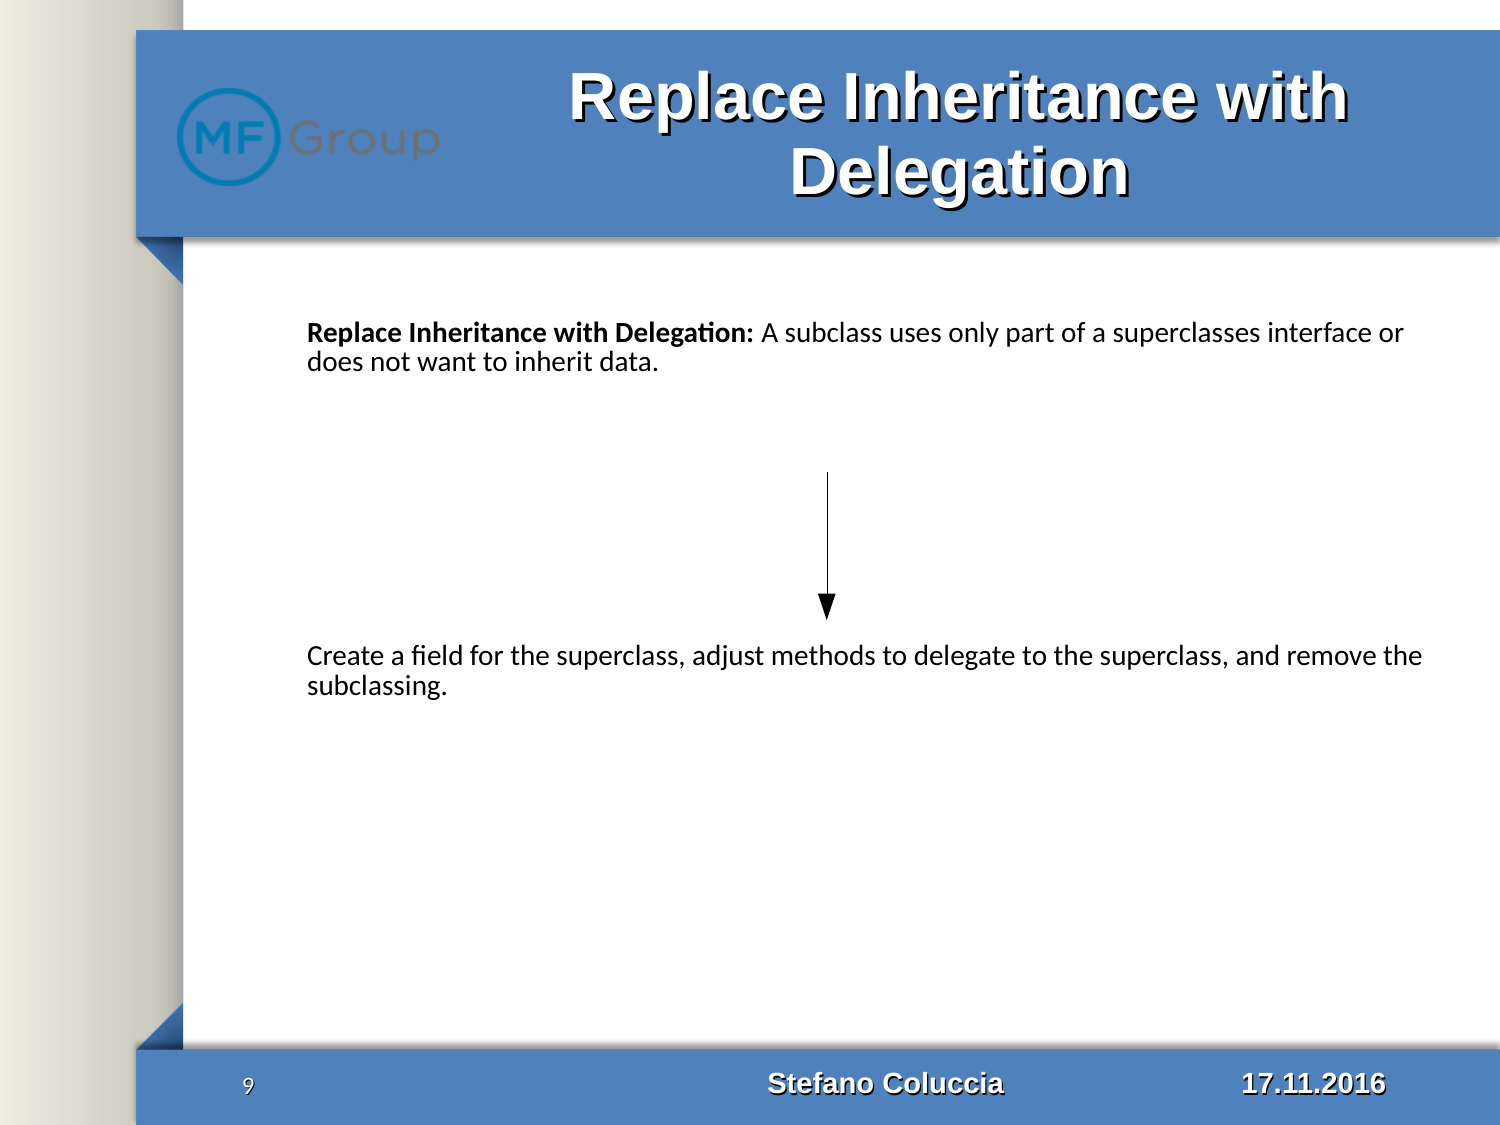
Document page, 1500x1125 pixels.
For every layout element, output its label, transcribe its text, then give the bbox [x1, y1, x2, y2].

title Stefano Coluccia [738, 1062, 1034, 1105]
title Replace Inheritance with Delegation [472, 38, 1447, 230]
list Replace Inheritance with Delegation: A subclass uses only part of a superclasses interface or does not want to inherit data. Create a field for the superclass, adjust methods to delegate to the superclass, and remove the subclassing. [236, 261, 1453, 975]
picture [0, 0, 1500, 1125]
title 17.11.2016 [1151, 1062, 1477, 1105]
